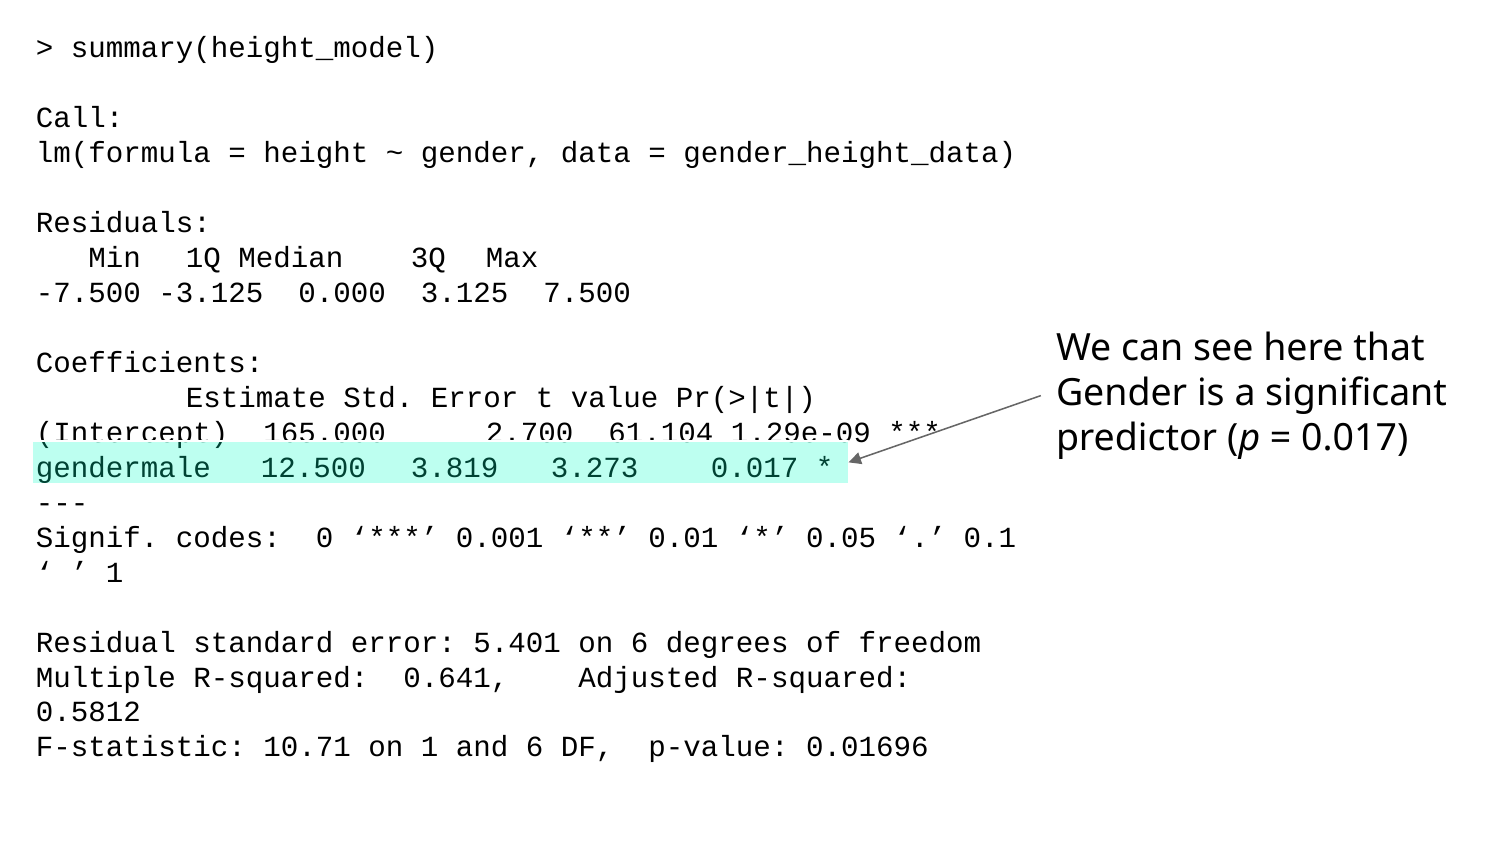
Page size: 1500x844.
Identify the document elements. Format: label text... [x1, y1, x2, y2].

text_box [32, 440, 849, 484]
text_box [41, 464, 48, 474]
text_box We can see here that Gender is a significant predictor (p = 0.017) [1041, 307, 1482, 484]
text_box > summary(height_model) Call: lm(formula = height ~ gender, data = gender_height_data) Residuals: Min 1Q Median 3Q Max -7.500 -3.125 0.000 3.125 7.500 Coefficients: Estimate Std. Error t value Pr(>|t|) (Intercept) 165.000 2.700 61.104 1.29e-09 *** gendermale 12.500 3.819 3.273 0.017 * --- Signif. codes: 0 ‘***’ 0.001 ‘**’ 0.01 ‘*’ 0.05 ‘.’ 0.1 ‘ ’ 1 Residual standard error: 5.401 on 6 degrees of freedom Multiple R-squared: 0.641, Adjusted R-squared: 0.5812 F-statistic: 10.71 on 1 and 6 DF, p-value: 0.01696 [20, 13, 1041, 691]
